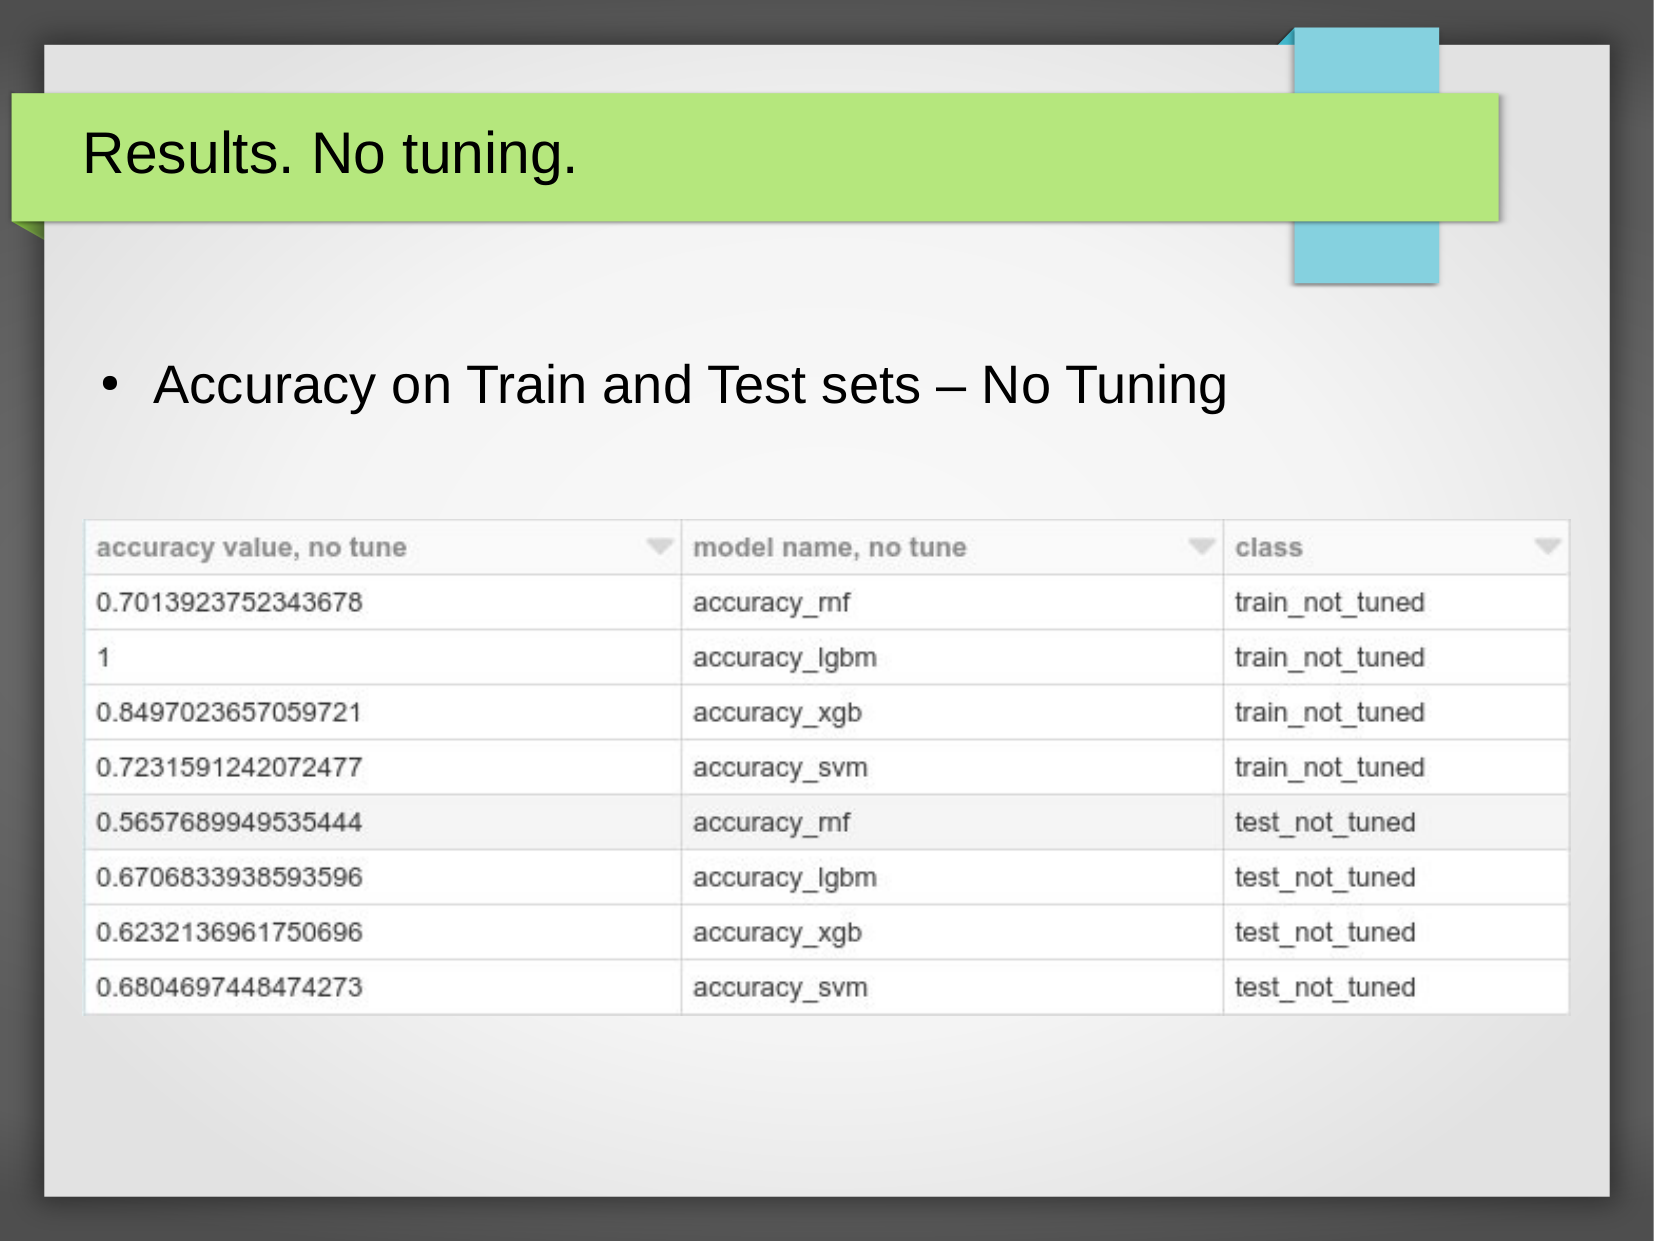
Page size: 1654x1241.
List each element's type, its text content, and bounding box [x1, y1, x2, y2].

picture [0, 0, 1654, 1241]
list Accuracy on Train and Test sets – No Tuning [82, 354, 1571, 426]
title Results. No tuning. [82, 94, 1264, 213]
